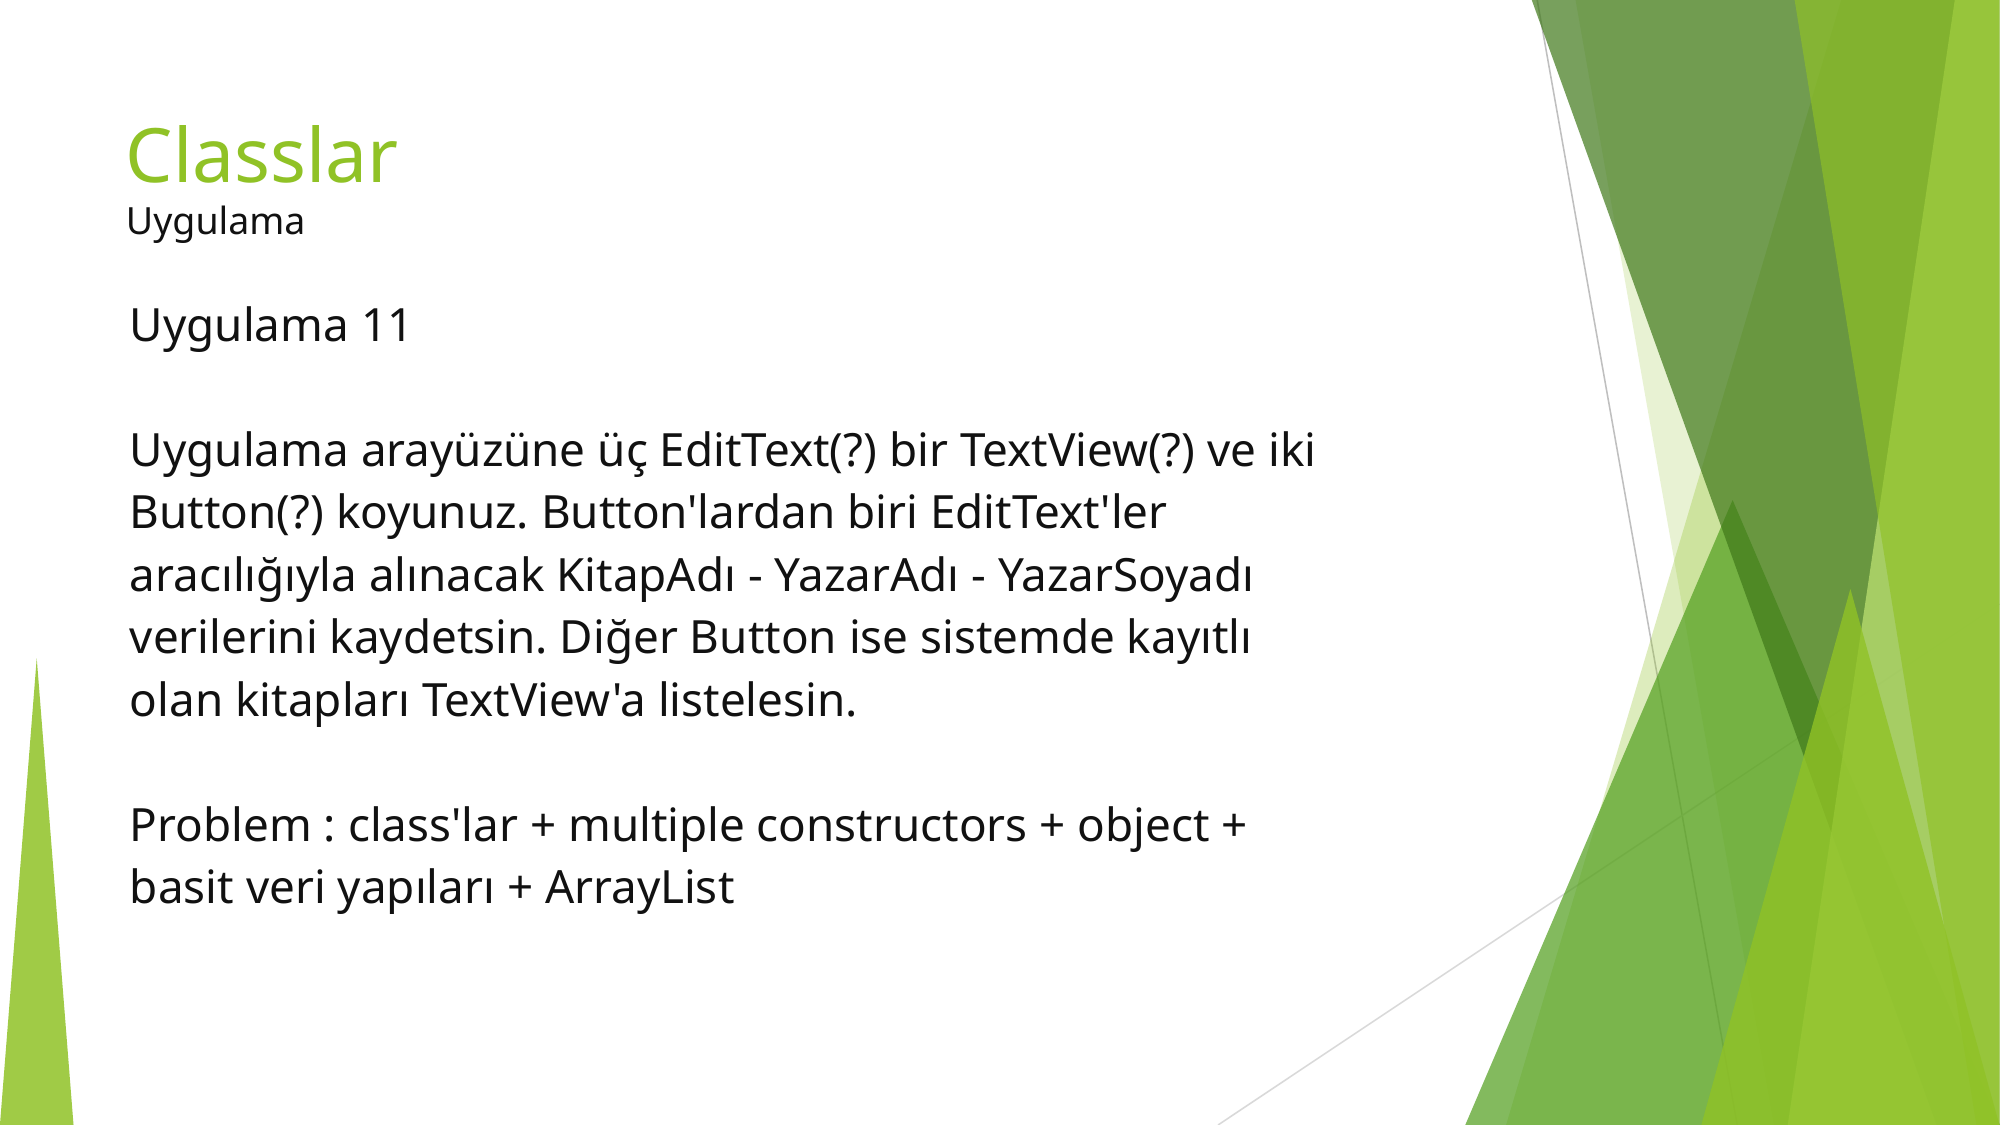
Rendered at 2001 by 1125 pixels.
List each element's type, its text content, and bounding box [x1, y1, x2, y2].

title Classlar Uygulama [111, 99, 1522, 317]
text_box Uygulama 11 Uygulama arayüzüne üç EditText(?) bir TextView(?) ve iki Button(?) koyunuz. Button'lardan biri EditText'ler aracılığıyla alınacak KitapAdı - YazarAdı - YazarSoyadı verilerini kaydetsin. Diğer Button ise sistemde kayıtlı olan kitapları TextView'a listelesin. Problem : class'lar + multiple constructors + object + basit veri yapıları + ArrayList [129, 291, 1335, 919]
